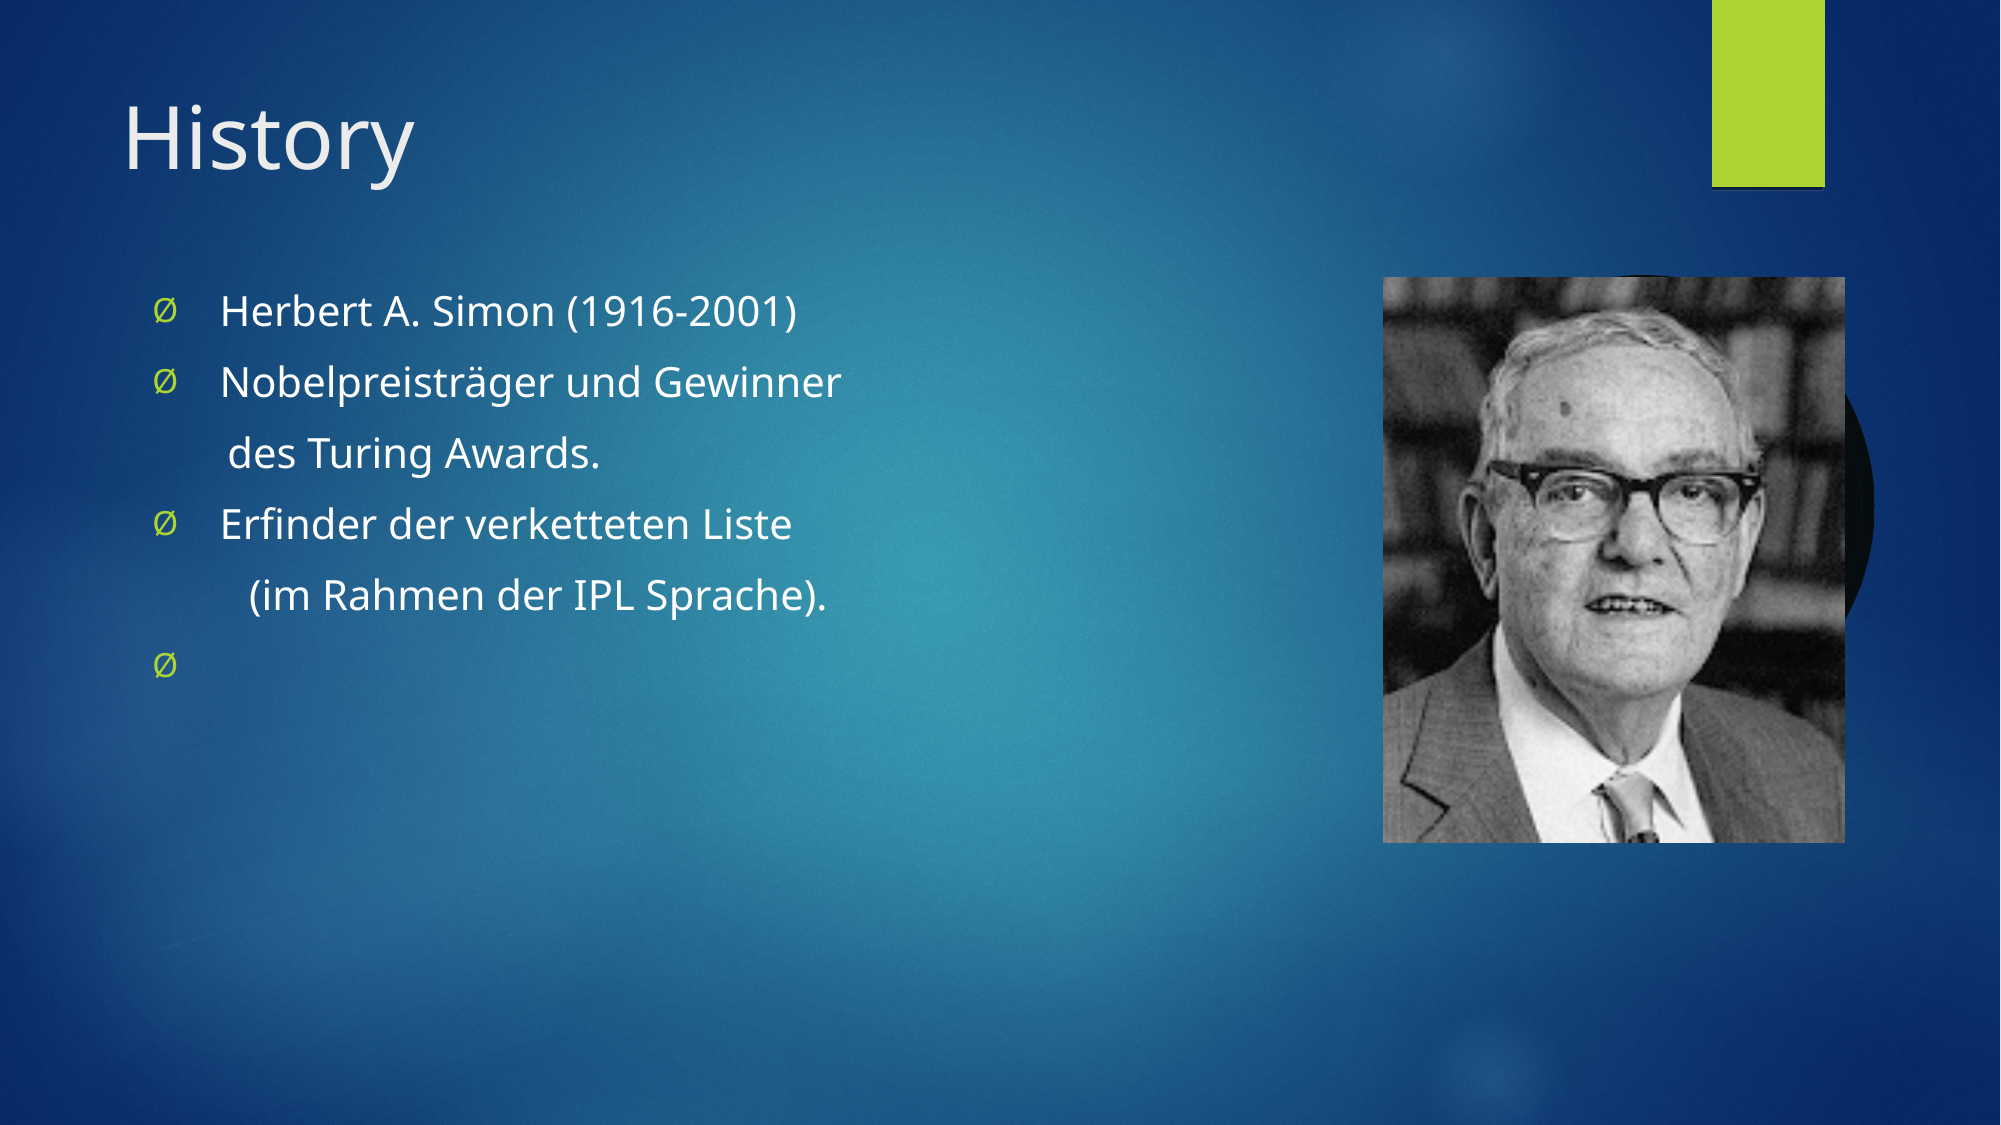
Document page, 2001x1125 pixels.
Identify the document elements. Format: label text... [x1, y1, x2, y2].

list Herbert A. Simon (1916-2001) Nobelpreisträger und Gewinner des Turing Awards. Erfinder der verketteten Liste (im Rahmen der IPL Sprache). [137, 277, 1863, 992]
title History [106, 74, 1649, 305]
picture [1383, 277, 1845, 843]
